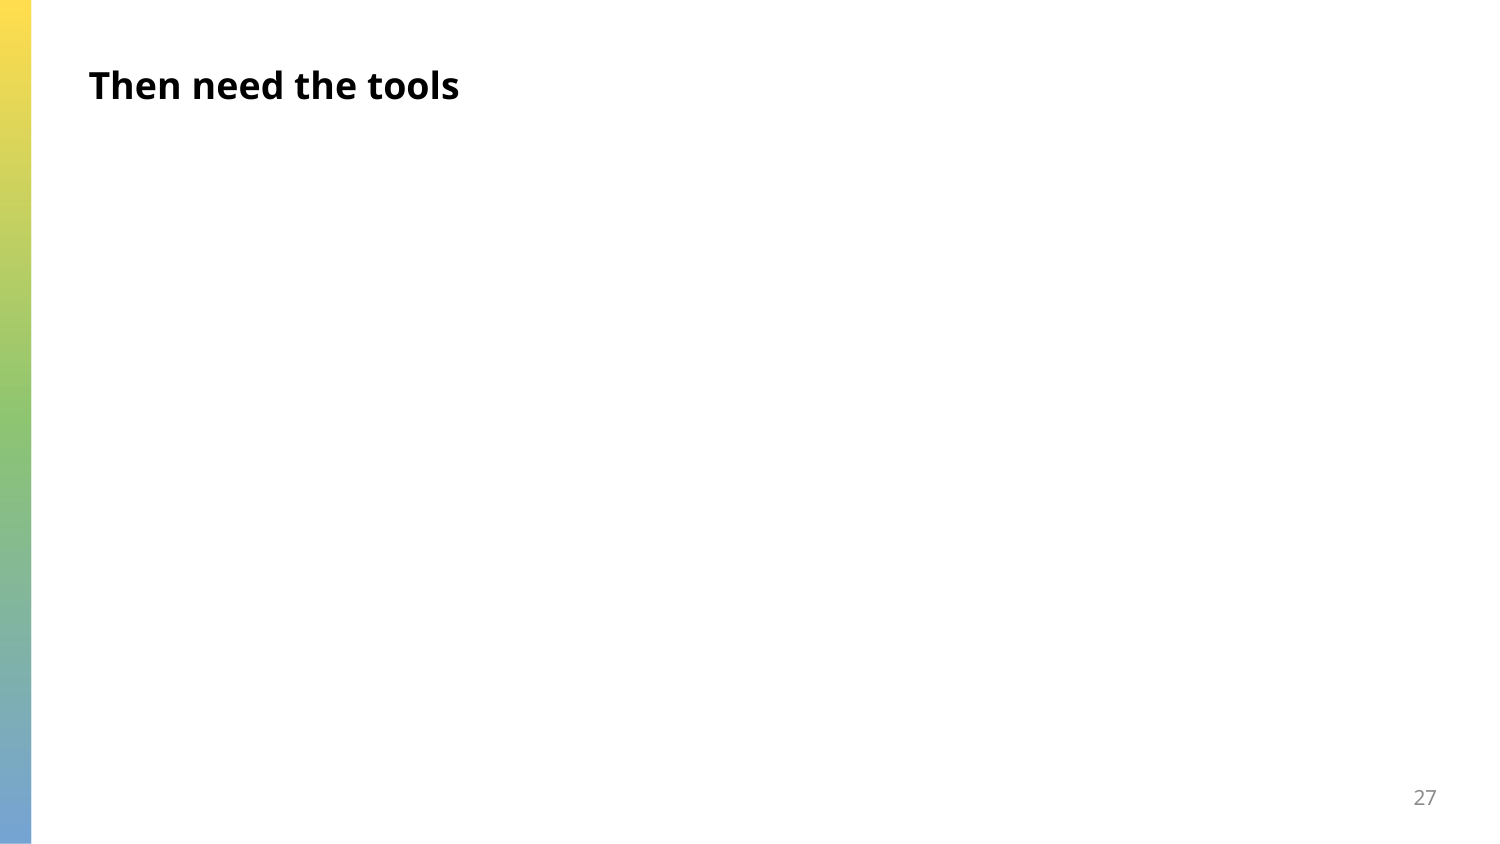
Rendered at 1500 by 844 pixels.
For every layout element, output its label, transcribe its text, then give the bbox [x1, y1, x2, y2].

list Then need the tools [88, 61, 1442, 157]
picture [0, 0, 1500, 844]
